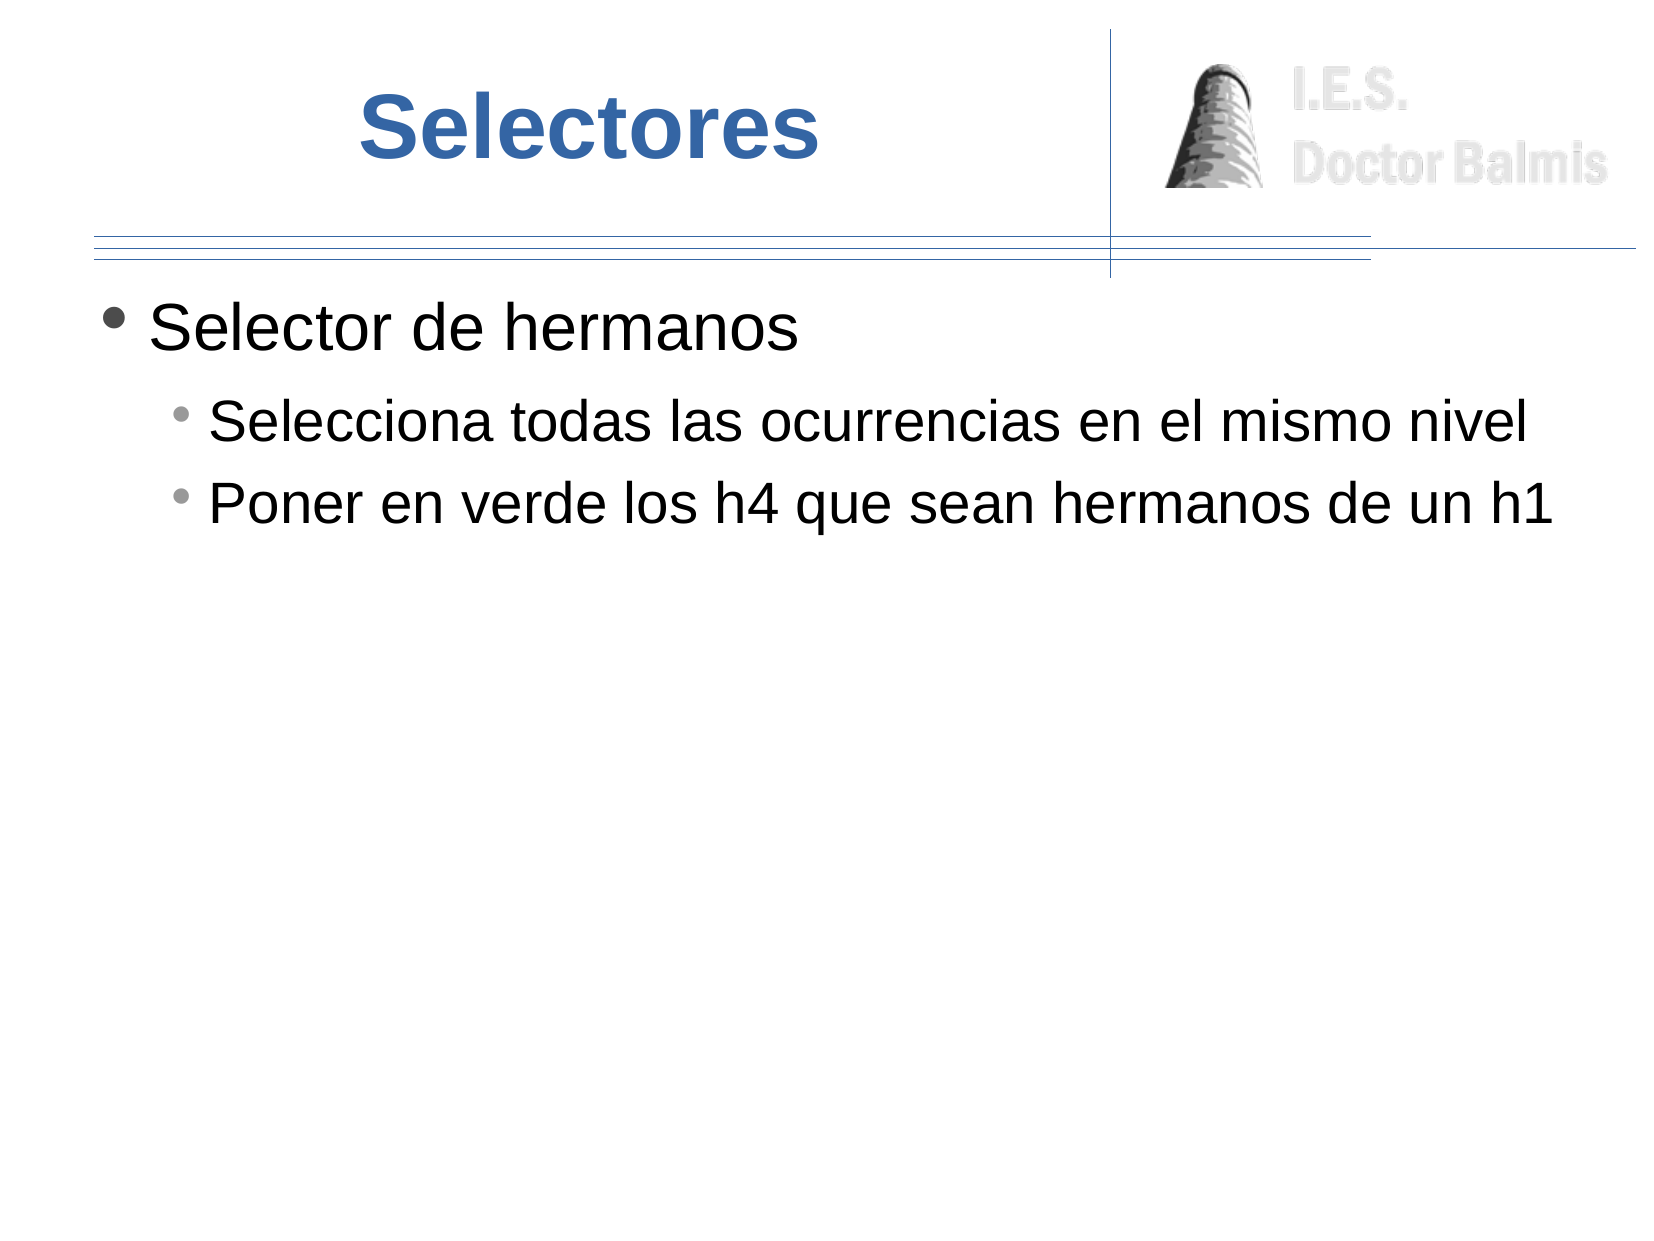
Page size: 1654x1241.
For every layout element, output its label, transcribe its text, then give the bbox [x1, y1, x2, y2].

list Selector de hermanos Selecciona todas las ocurrencias en el mismo nivel Poner en verde los h4 que sean hermanos de un h1 [82, 290, 1571, 1010]
picture [1133, 64, 1619, 188]
title Selectores [118, 23, 1063, 231]
